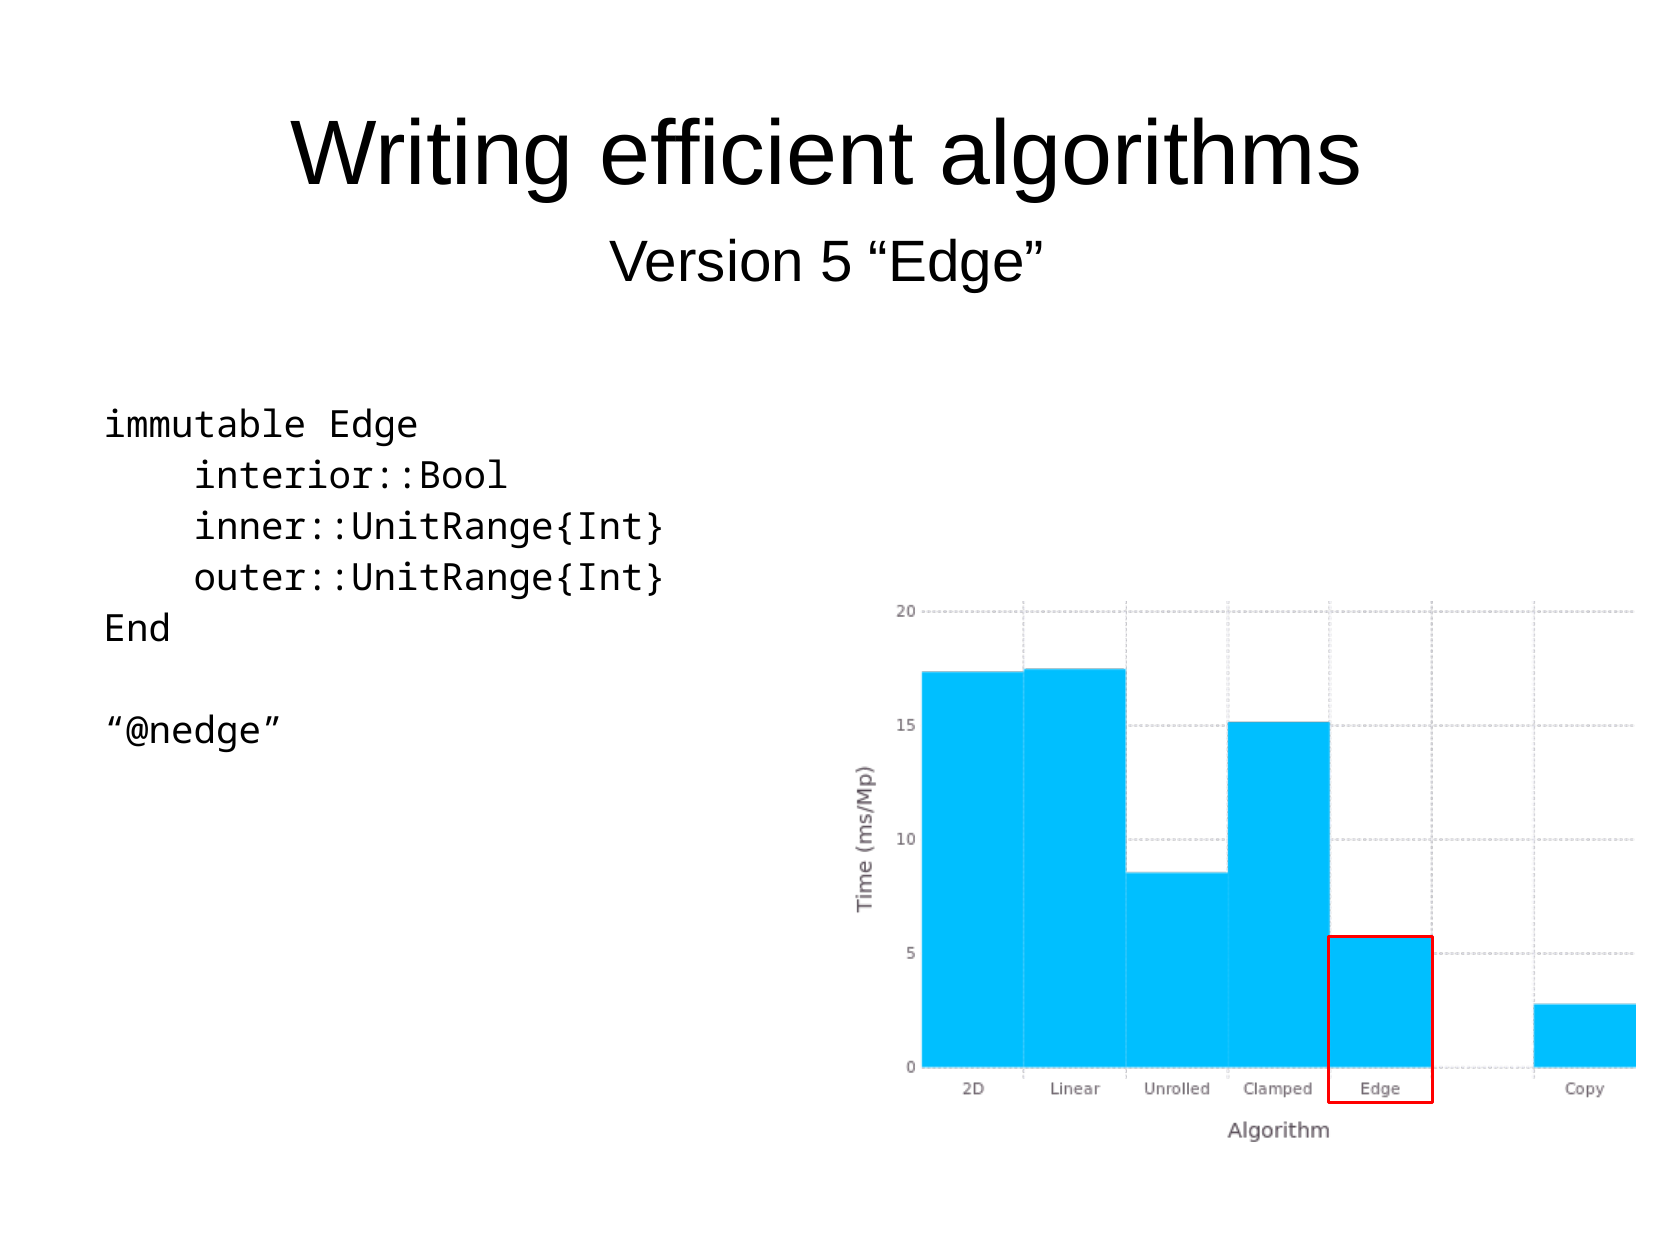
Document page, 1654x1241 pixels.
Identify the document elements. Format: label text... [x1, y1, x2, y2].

text_box immutable Edge interior::Bool inner::UnitRange{Int} outer::UnitRange{Int} End “@nedge” [88, 390, 721, 705]
title Writing efficient algorithms [82, 49, 1571, 257]
text_box Version 5 “Edge” [594, 221, 1060, 302]
picture [840, 601, 1636, 1156]
